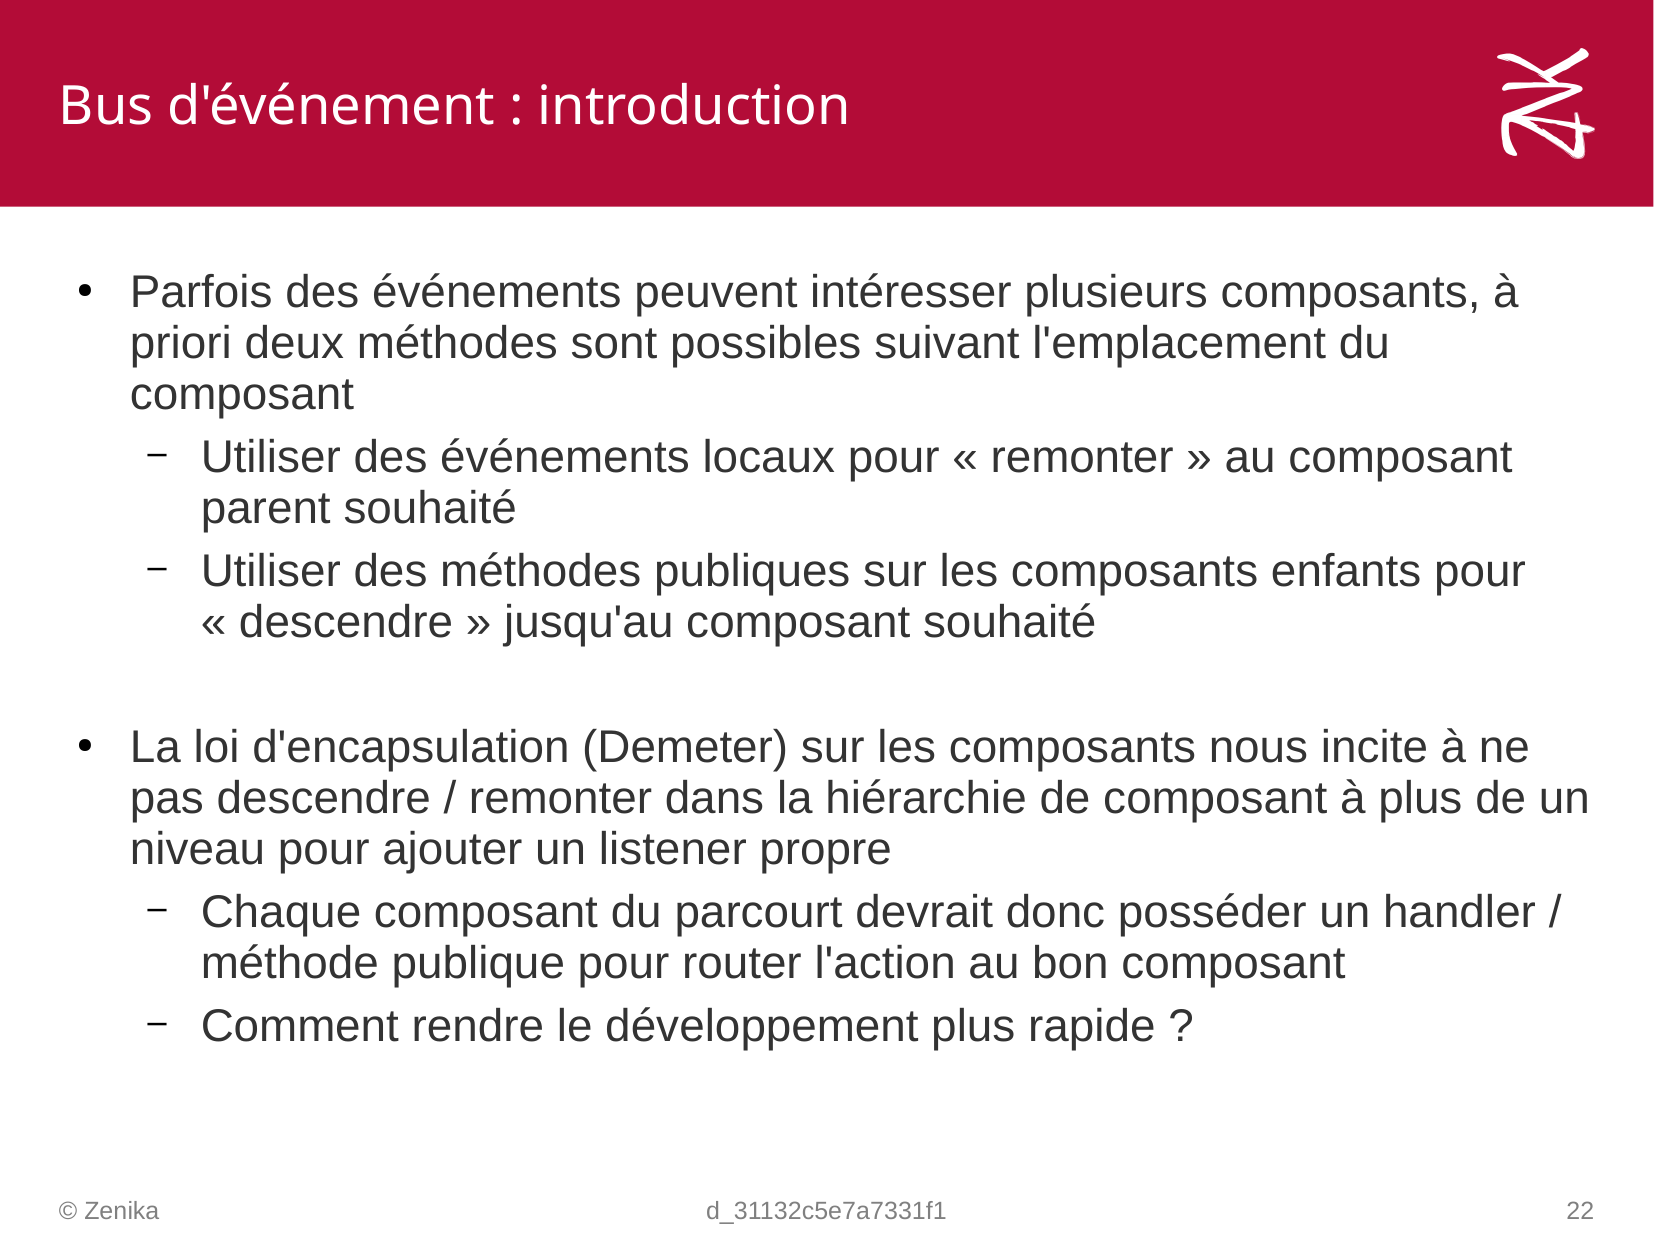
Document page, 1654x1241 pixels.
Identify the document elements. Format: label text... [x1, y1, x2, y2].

title Bus d'événement : introduction [59, 29, 1595, 178]
list Parfois des événements peuvent intéresser plusieurs composants, à priori deux méthodes sont possibles suivant l'emplacement du composant Utiliser des événements locaux pour « remonter » au composant parent souhaité Utiliser des méthodes publiques sur les composants enfants pour « descendre » jusqu'au composant souhaité La loi d'encapsulation (Demeter) sur les composants nous incite à ne pas descendre / remonter dans la hiérarchie de composant à plus de un niveau pour ajouter un listener propre Chaque composant du parcourt devrait donc posséder un handler / méthode publique pour router l'action au bon composant Comment rendre le développement plus rapide ? [59, 265, 1595, 986]
